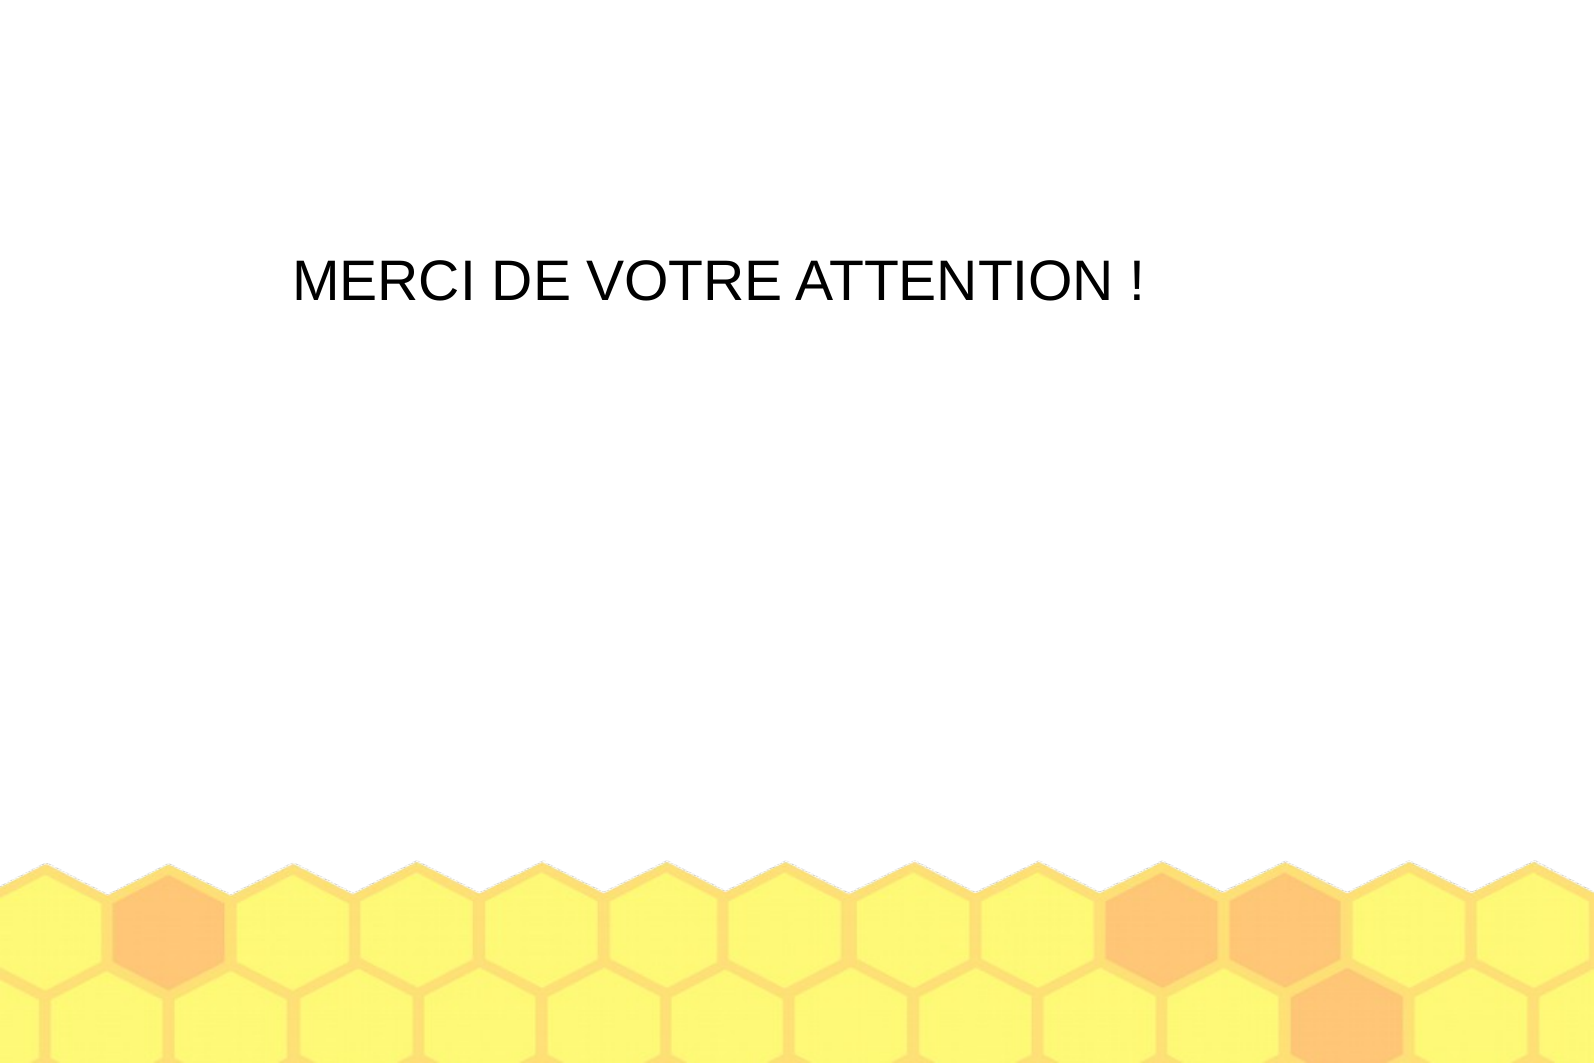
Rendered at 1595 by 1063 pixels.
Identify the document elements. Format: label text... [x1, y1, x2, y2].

list MERCI DE VOTRE ATTENTION ! [79, 248, 1515, 866]
picture [0, 858, 1594, 1063]
